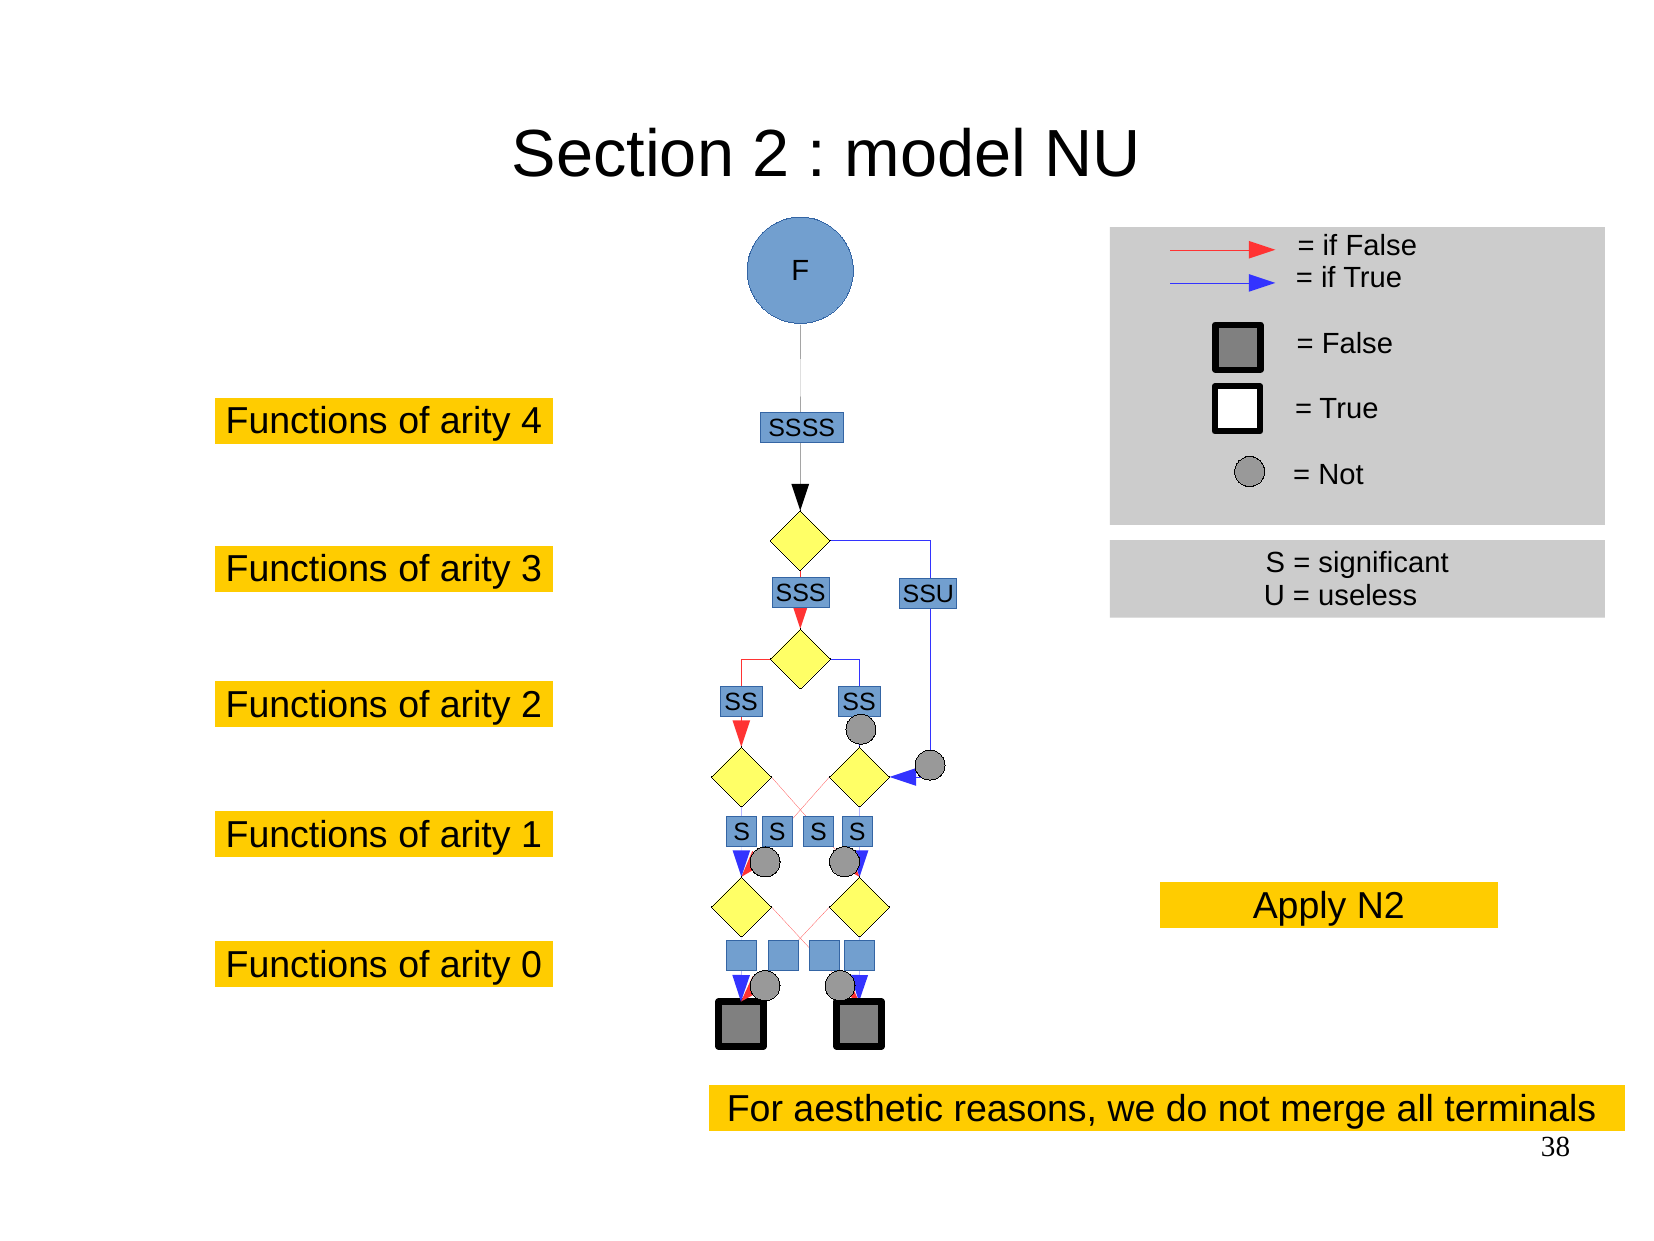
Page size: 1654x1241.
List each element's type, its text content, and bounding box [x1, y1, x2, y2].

text_box [829, 746, 890, 807]
text_box [711, 876, 772, 937]
text_box [718, 940, 799, 1047]
text_box [1215, 386, 1261, 432]
text_box [726, 940, 757, 971]
text_box S = significant U = useless [1109, 540, 1605, 618]
text_box [770, 510, 831, 571]
text_box Apply N2 [1160, 882, 1498, 928]
text_box Functions of arity 1 [215, 811, 553, 857]
text_box [711, 746, 772, 807]
text_box [1215, 324, 1261, 370]
text_box Functions of arity 0 [215, 941, 553, 987]
text_box SS [720, 686, 763, 717]
text_box [750, 846, 781, 877]
text_box [915, 750, 946, 781]
text_box [770, 628, 831, 689]
text_box = if False = if True = False = True = Not [1109, 227, 1605, 525]
text_box [1234, 456, 1265, 487]
text_box SS [838, 686, 881, 717]
text_box S [803, 816, 834, 847]
text_box F [747, 257, 854, 324]
text_box Functions of arity 2 [215, 681, 553, 727]
text_box S [842, 816, 873, 847]
text_box S [762, 816, 793, 847]
text_box Functions of arity 3 [215, 546, 553, 592]
text_box SSU [899, 578, 957, 609]
text_box [829, 846, 860, 877]
text_box [845, 714, 876, 745]
text_box SSSS [760, 412, 844, 443]
text_box Functions of arity 4 [215, 398, 553, 444]
text_box S [726, 816, 757, 847]
title Section 2 : model NU [82, 49, 1571, 257]
text_box [809, 940, 882, 1047]
text_box For aesthetic reasons, we do not merge all terminals [709, 1085, 1625, 1131]
text_box SSS [772, 577, 830, 608]
text_box [829, 876, 890, 937]
